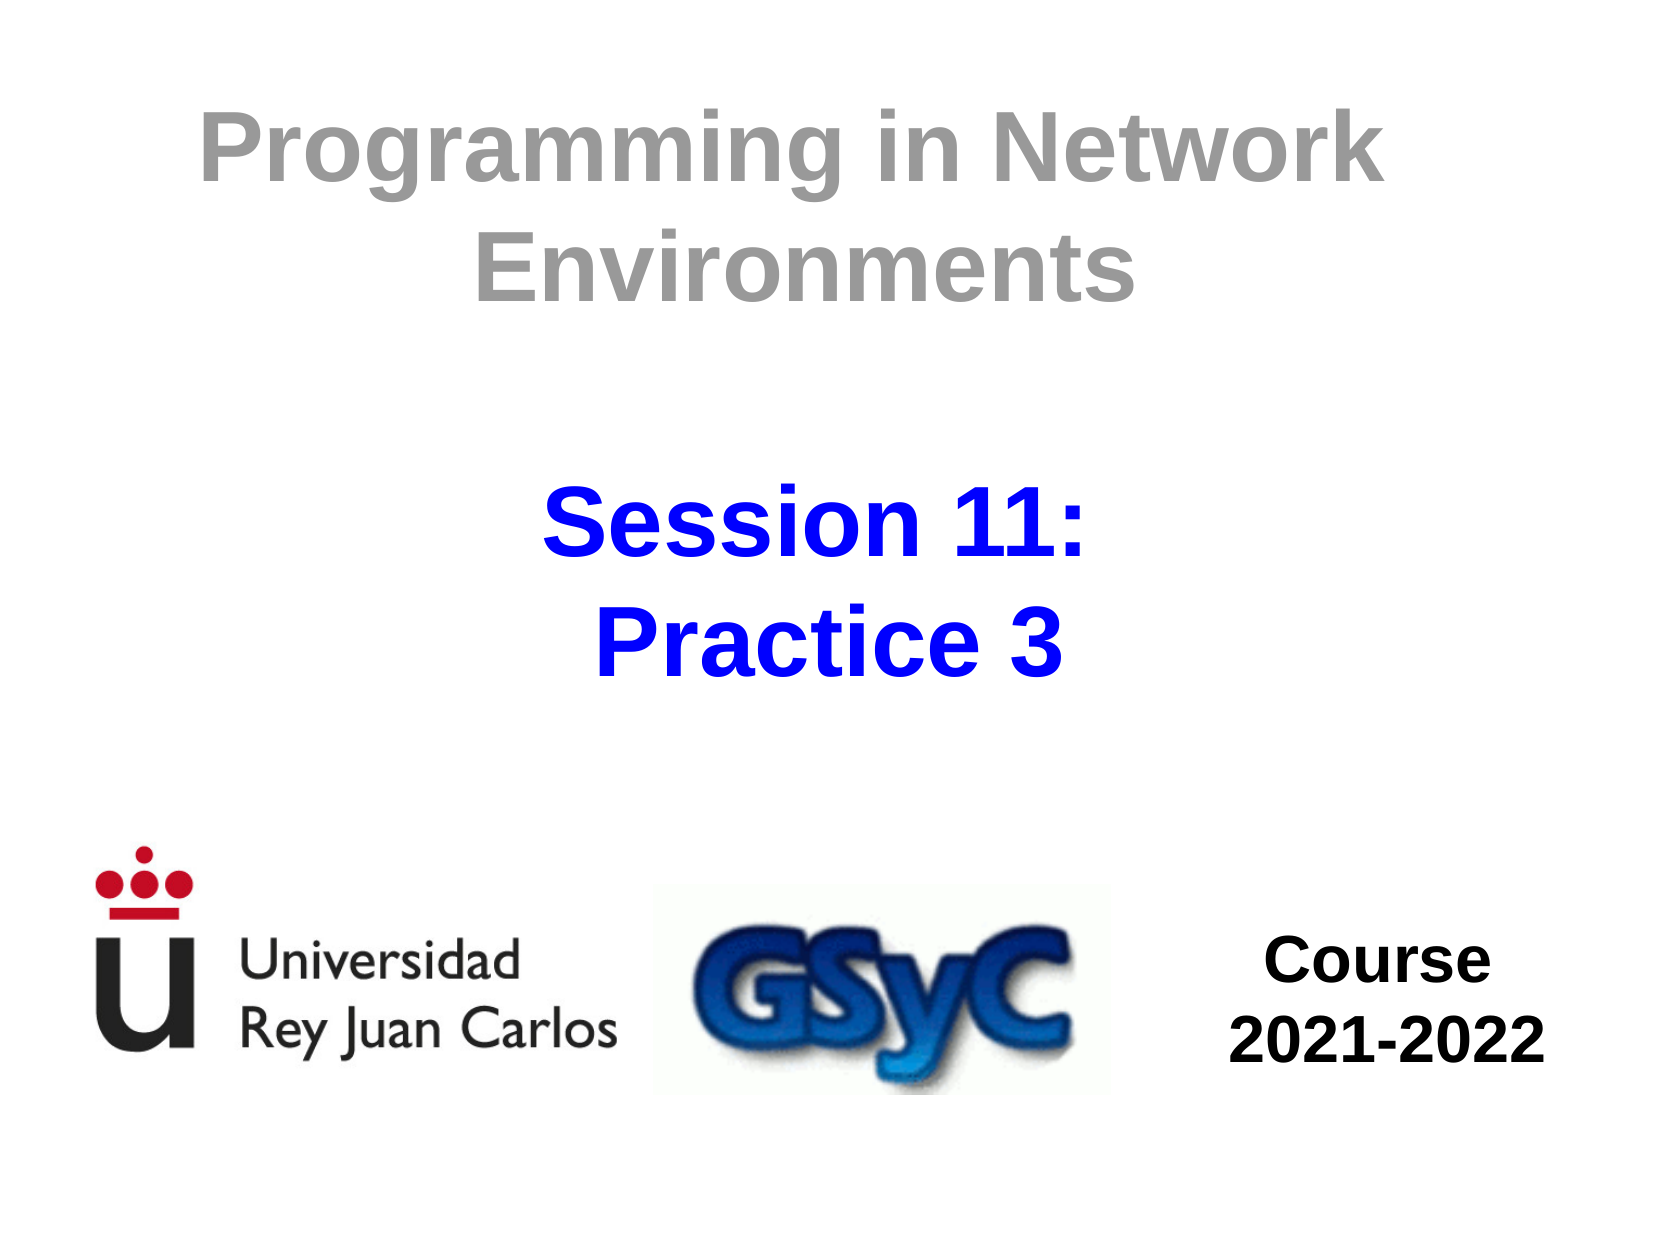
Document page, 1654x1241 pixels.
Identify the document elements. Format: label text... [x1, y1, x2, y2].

title Session 11: Practice 3 [144, 450, 1516, 702]
picture [653, 885, 1111, 1096]
picture [61, 825, 646, 1081]
title Course 2021-2022 [1185, 915, 1591, 1066]
title Programming in Network Environments [120, 75, 1491, 327]
